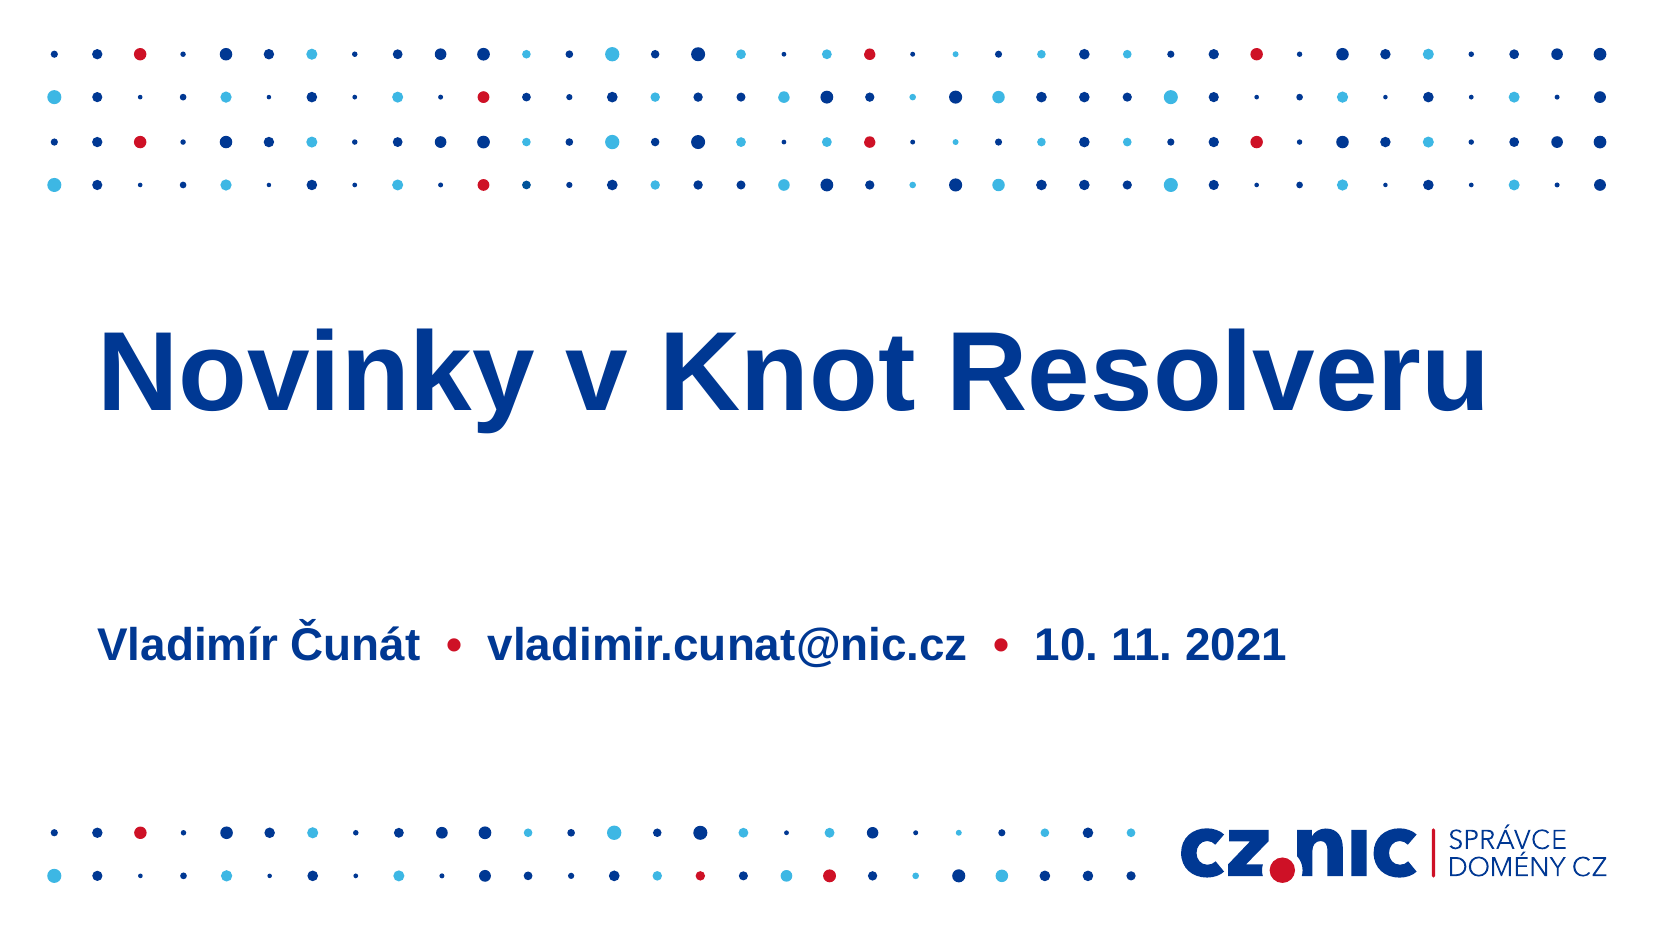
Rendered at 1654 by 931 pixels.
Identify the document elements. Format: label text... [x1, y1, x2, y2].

text_box Novinky v Knot Resolveru [82, 301, 1571, 442]
picture [47, 47, 1607, 192]
text_box Vladimír Čunát • vladimir.cunat@nic.cz • 10. 11. 2021 [82, 611, 1359, 679]
